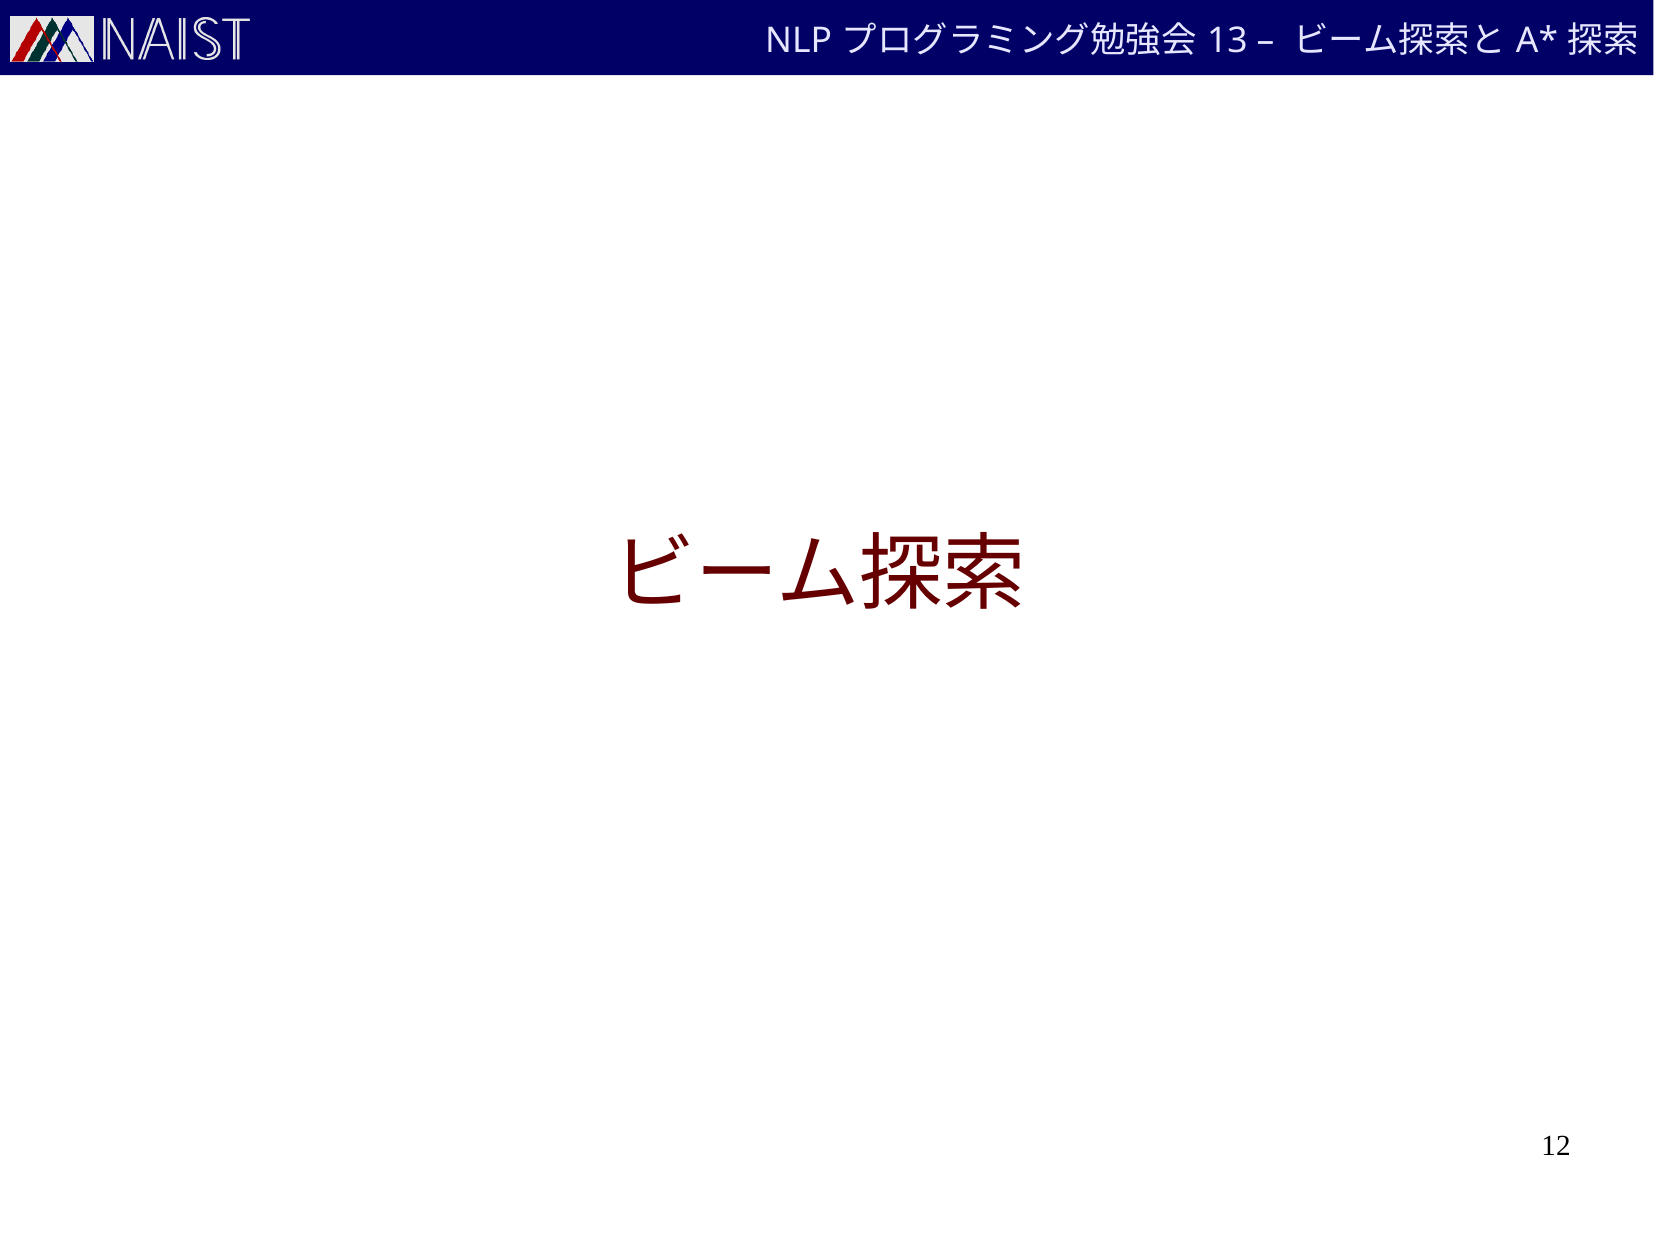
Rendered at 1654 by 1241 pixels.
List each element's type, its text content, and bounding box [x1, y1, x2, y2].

picture [102, 17, 251, 60]
title ビーム探索 [75, 470, 1564, 663]
picture [10, 16, 94, 62]
